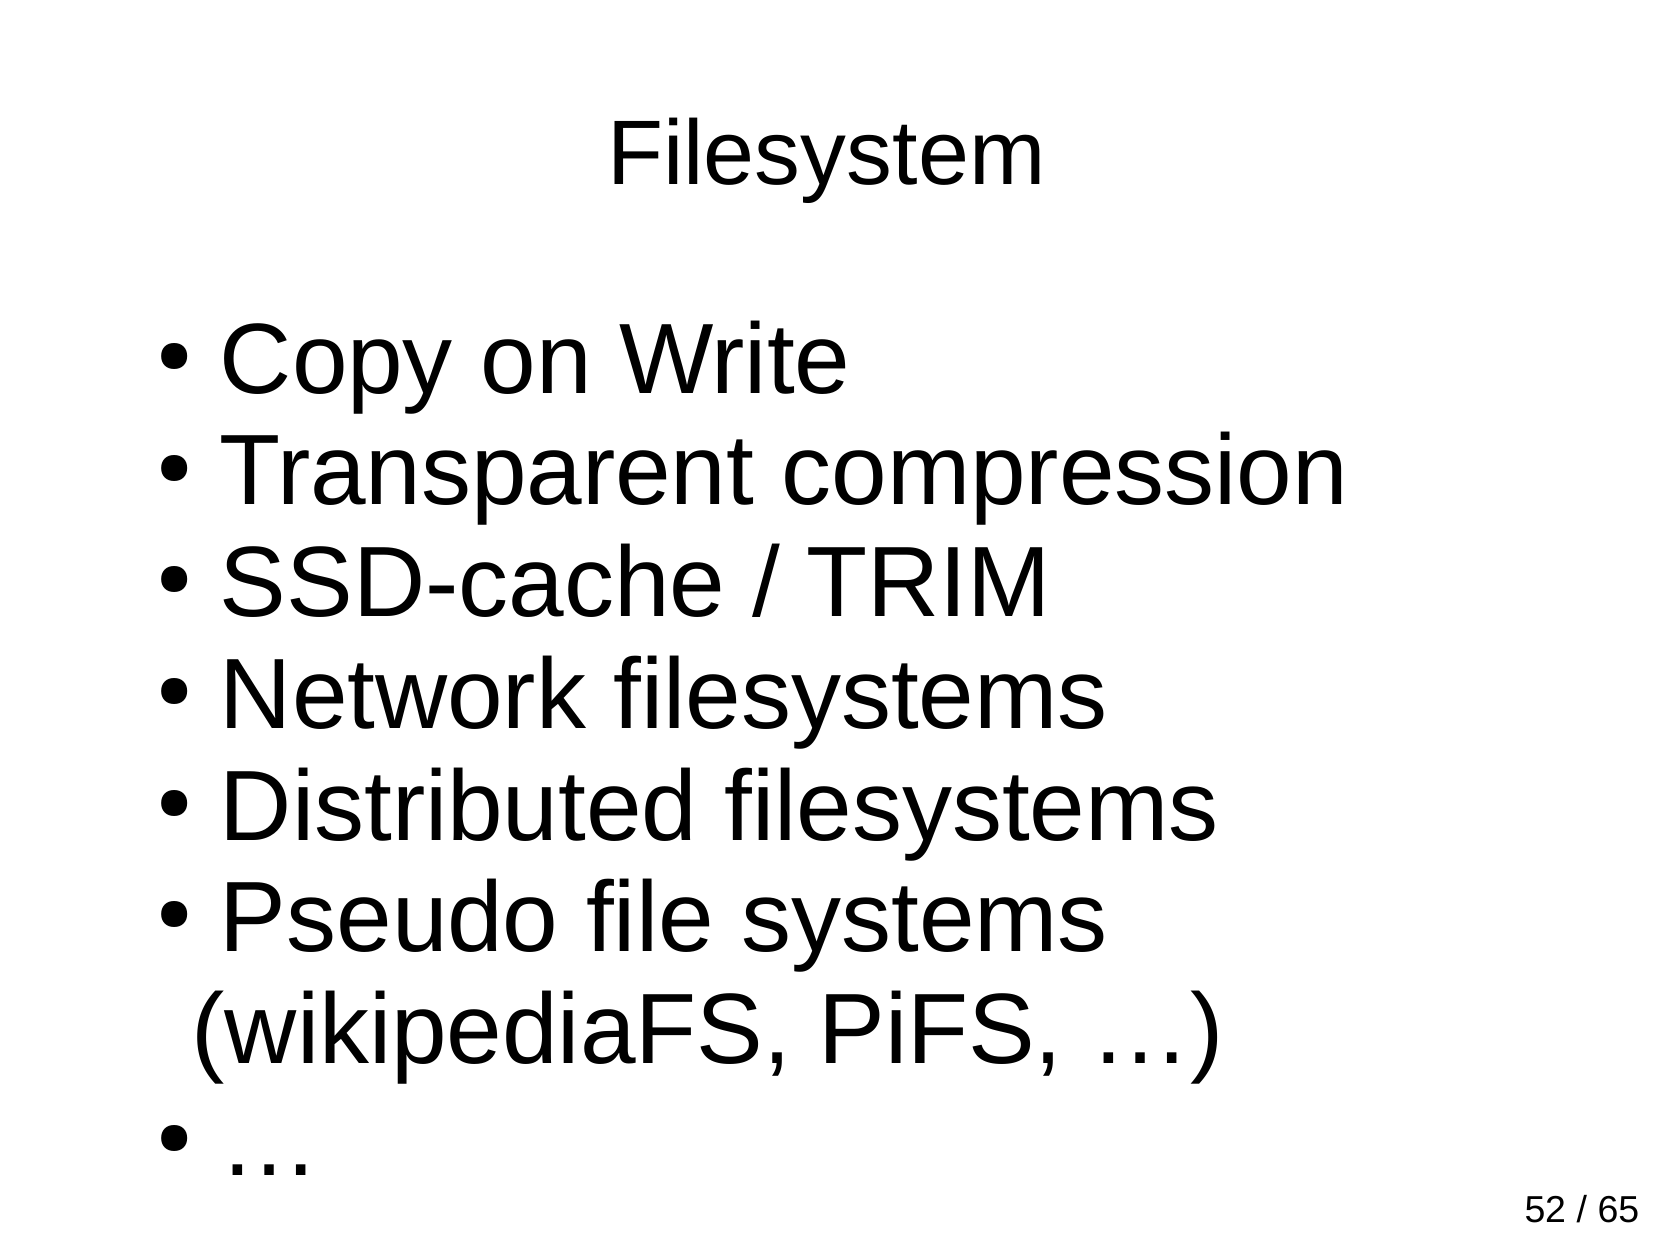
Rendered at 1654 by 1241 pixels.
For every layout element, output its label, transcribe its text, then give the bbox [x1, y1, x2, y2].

title Filesystem [82, 49, 1571, 257]
text_box Copy on Write Transparent compression SSD-cache / TRIM Network filesystems Distributed filesystems Pseudo file systems (wikipediaFS, PiFS, …) … [141, 295, 1512, 1204]
text_box <number> / 65 [1380, 1181, 1654, 1238]
